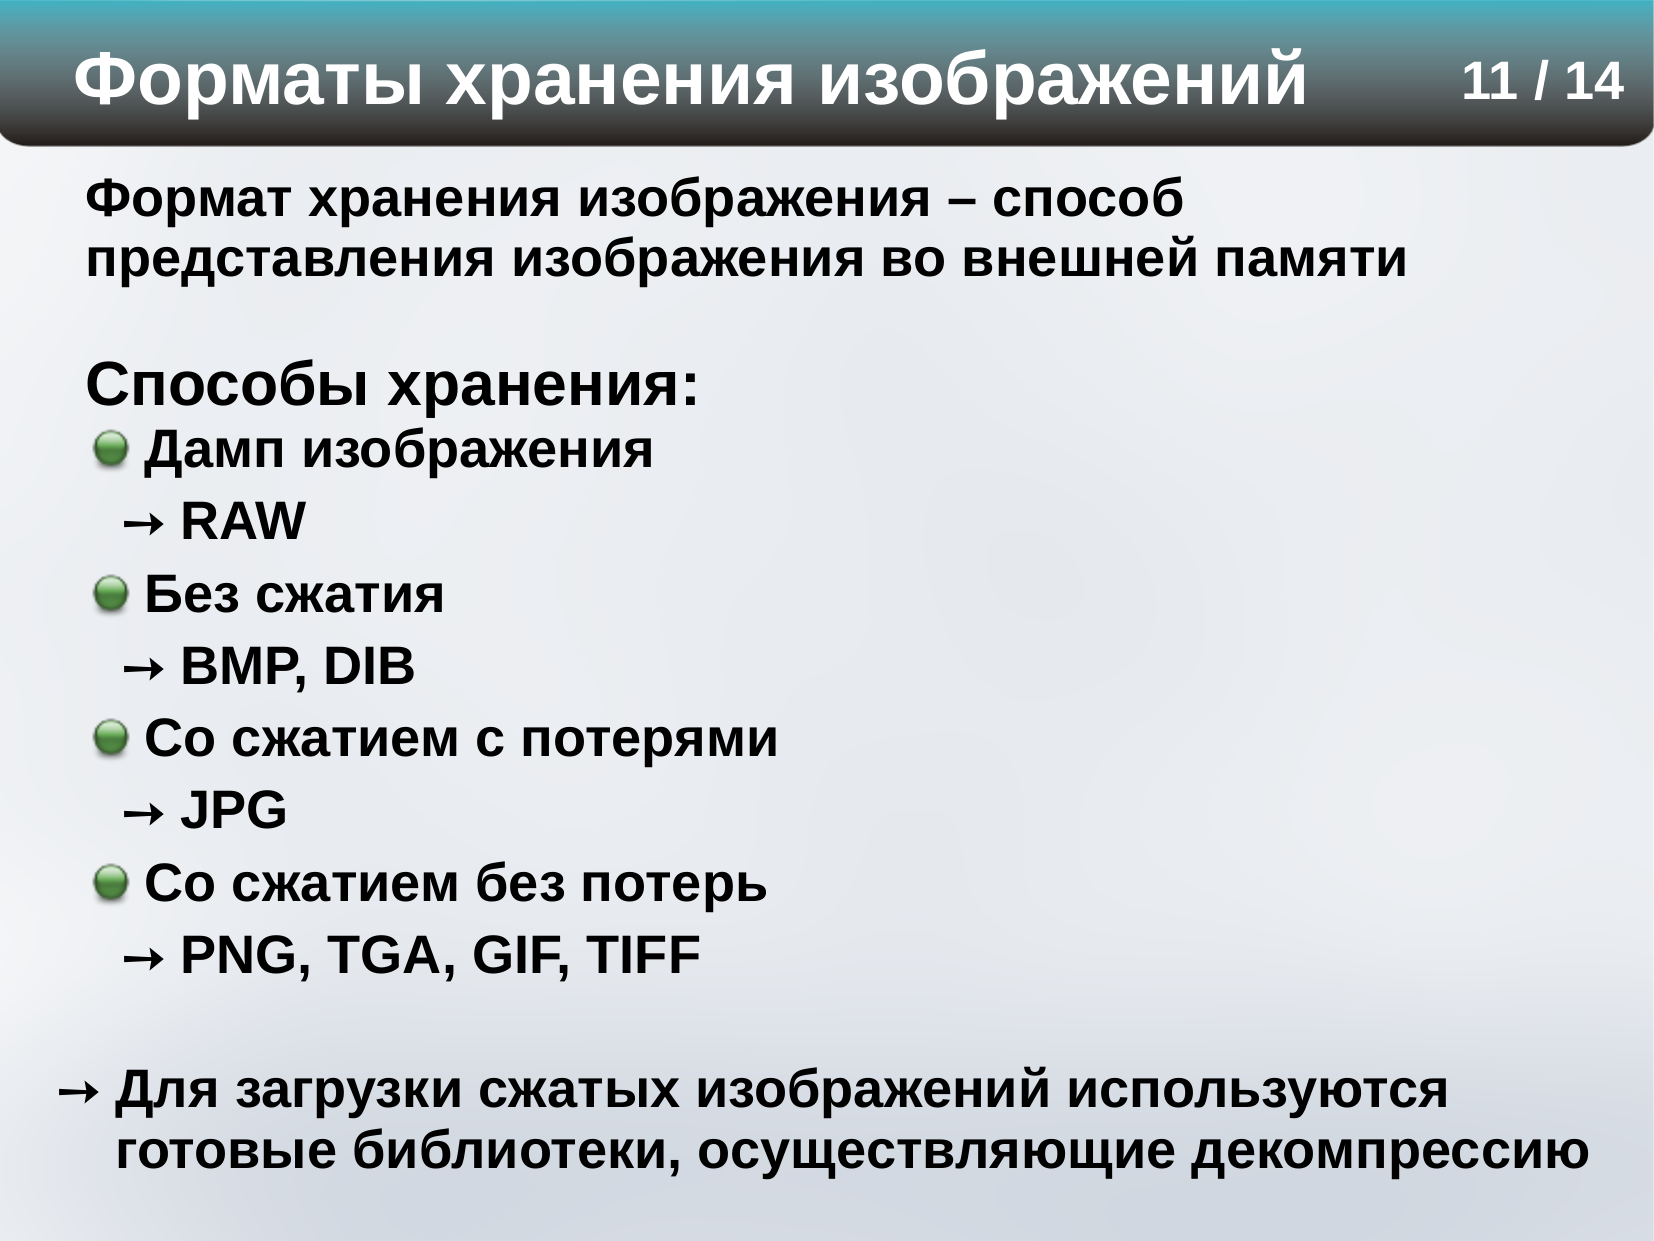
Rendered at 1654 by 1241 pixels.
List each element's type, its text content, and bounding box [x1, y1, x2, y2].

text_box Для загрузки сжатых изображений используются готовые библиотеки, осуществляющие декомпрессию [41, 1051, 1636, 1188]
text_box Форматы хранения изображений [59, 29, 1359, 129]
text_box Формат хранения изображения – способ представления изображения во внешней памяти Способы хранения: Дамп изображения RAW Без сжатия BMP, DIB Со сжатием с потерями JPG Со сжатием без потерь PNG, TGA, GIF, TIFF [70, 159, 1595, 993]
text_box <номер> / 14 [1446, 42, 1654, 179]
picture [0, 0, 1654, 1241]
